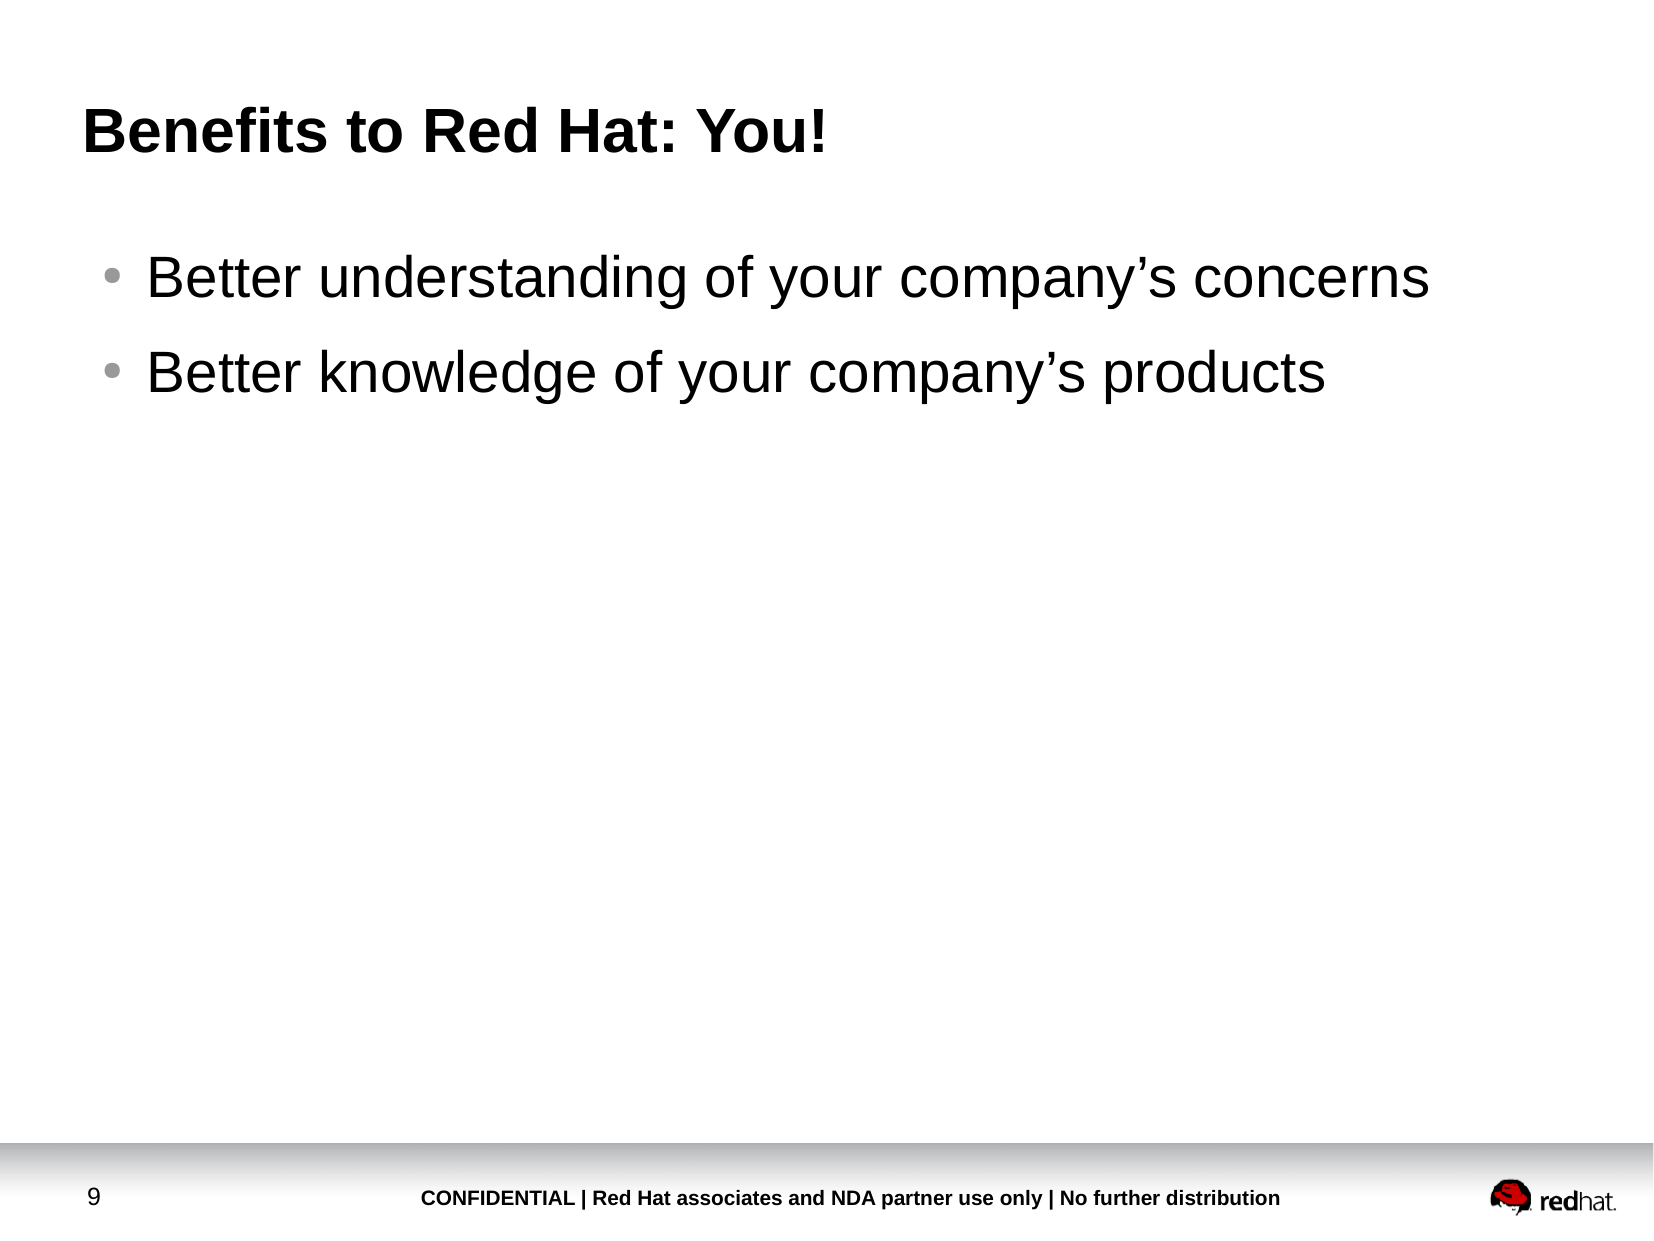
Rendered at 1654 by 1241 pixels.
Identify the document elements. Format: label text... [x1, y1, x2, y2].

list Better understanding of your company’s concerns Better knowledge of your company’s products [86, 244, 1576, 1039]
title Benefits to Red Hat: You! [82, 37, 1571, 226]
picture [0, 1143, 1654, 1241]
